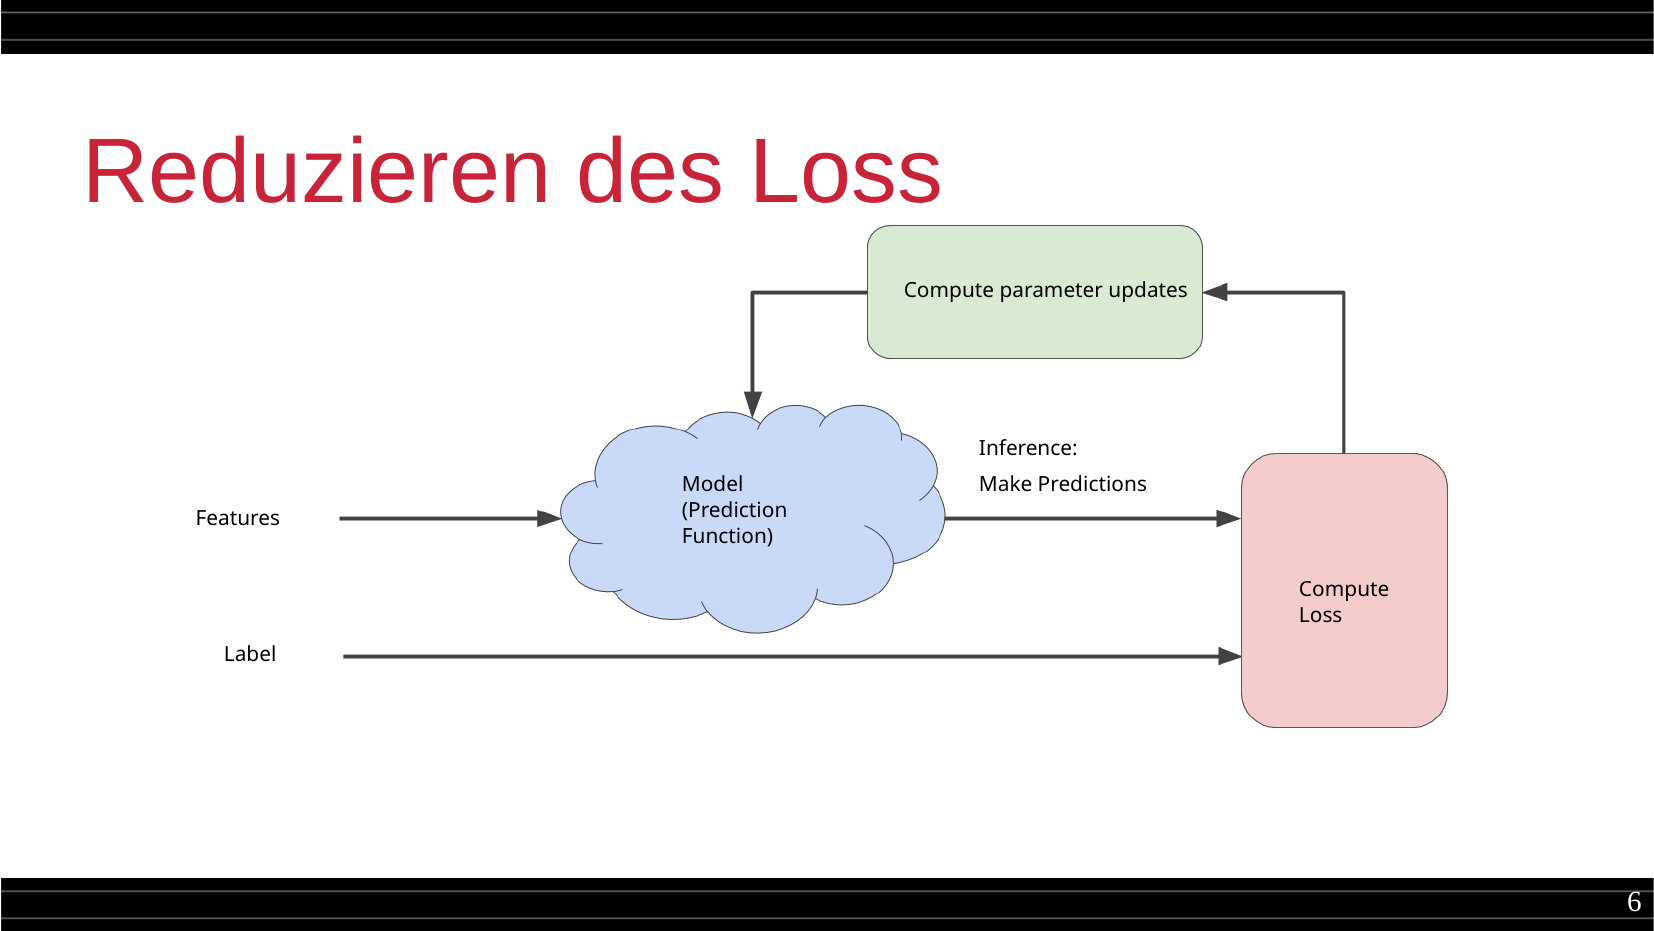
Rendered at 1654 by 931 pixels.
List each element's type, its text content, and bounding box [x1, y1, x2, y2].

title Reduzieren des Loss [82, 92, 1571, 249]
picture [1, 878, 1654, 931]
picture [135, 225, 1503, 841]
picture [1, 0, 1654, 54]
